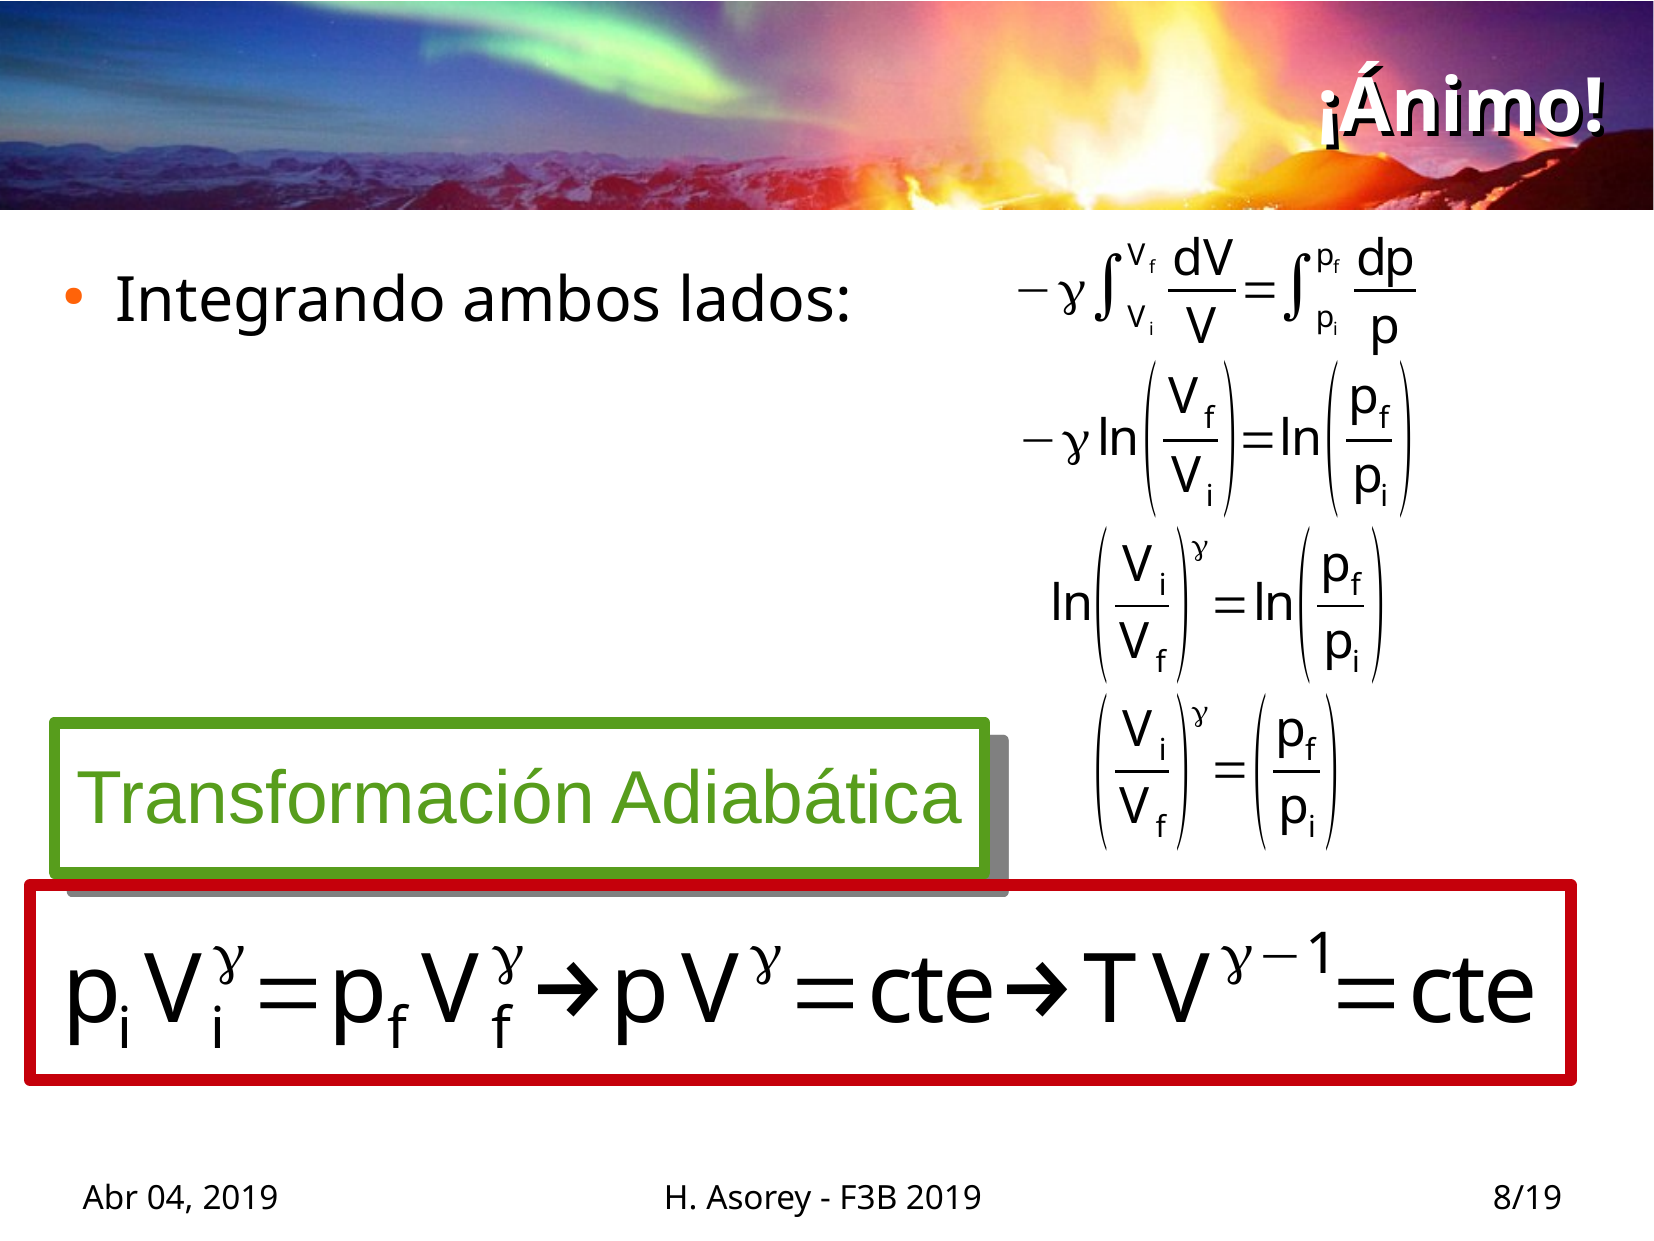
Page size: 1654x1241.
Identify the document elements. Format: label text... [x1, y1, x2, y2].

picture [0, 1, 1654, 210]
chart [1007, 226, 1425, 854]
list Integrando ambos lados: [45, 891, 1565, 1074]
title ¡Ánimo! [45, 15, 1606, 191]
chart [56, 918, 1542, 1064]
list Integrando ambos lados: [45, 255, 1606, 1156]
text_box Transformación Adiabática [54, 722, 985, 873]
